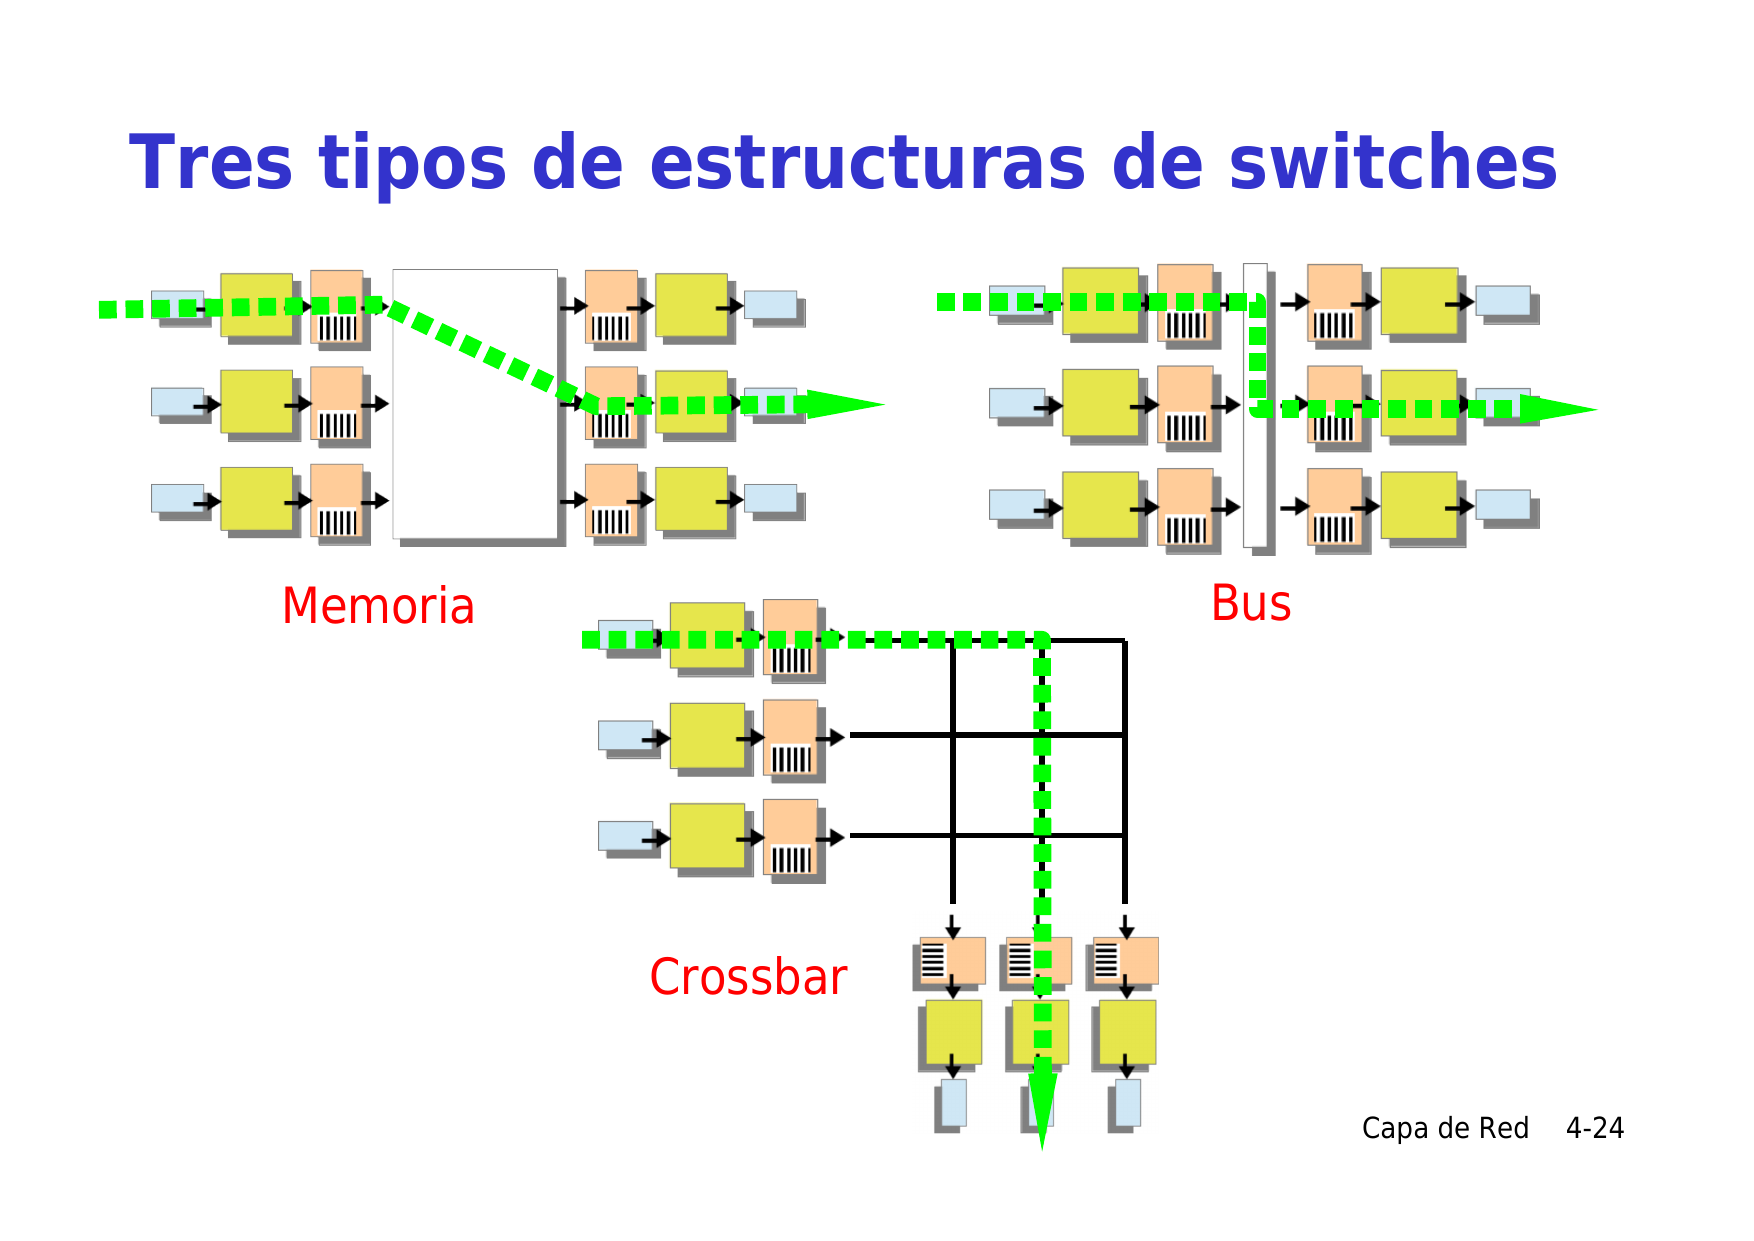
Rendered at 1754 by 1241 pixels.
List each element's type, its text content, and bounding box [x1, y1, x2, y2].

title Tres tipos de estructuras de switches [115, 75, 1637, 253]
picture [598, 599, 846, 884]
picture [989, 263, 1540, 556]
text_box Memoria [266, 565, 493, 642]
picture [151, 269, 806, 547]
picture [912, 911, 1159, 1134]
text_box Bus [1195, 562, 1308, 639]
text_box Crossbar [634, 936, 863, 1013]
